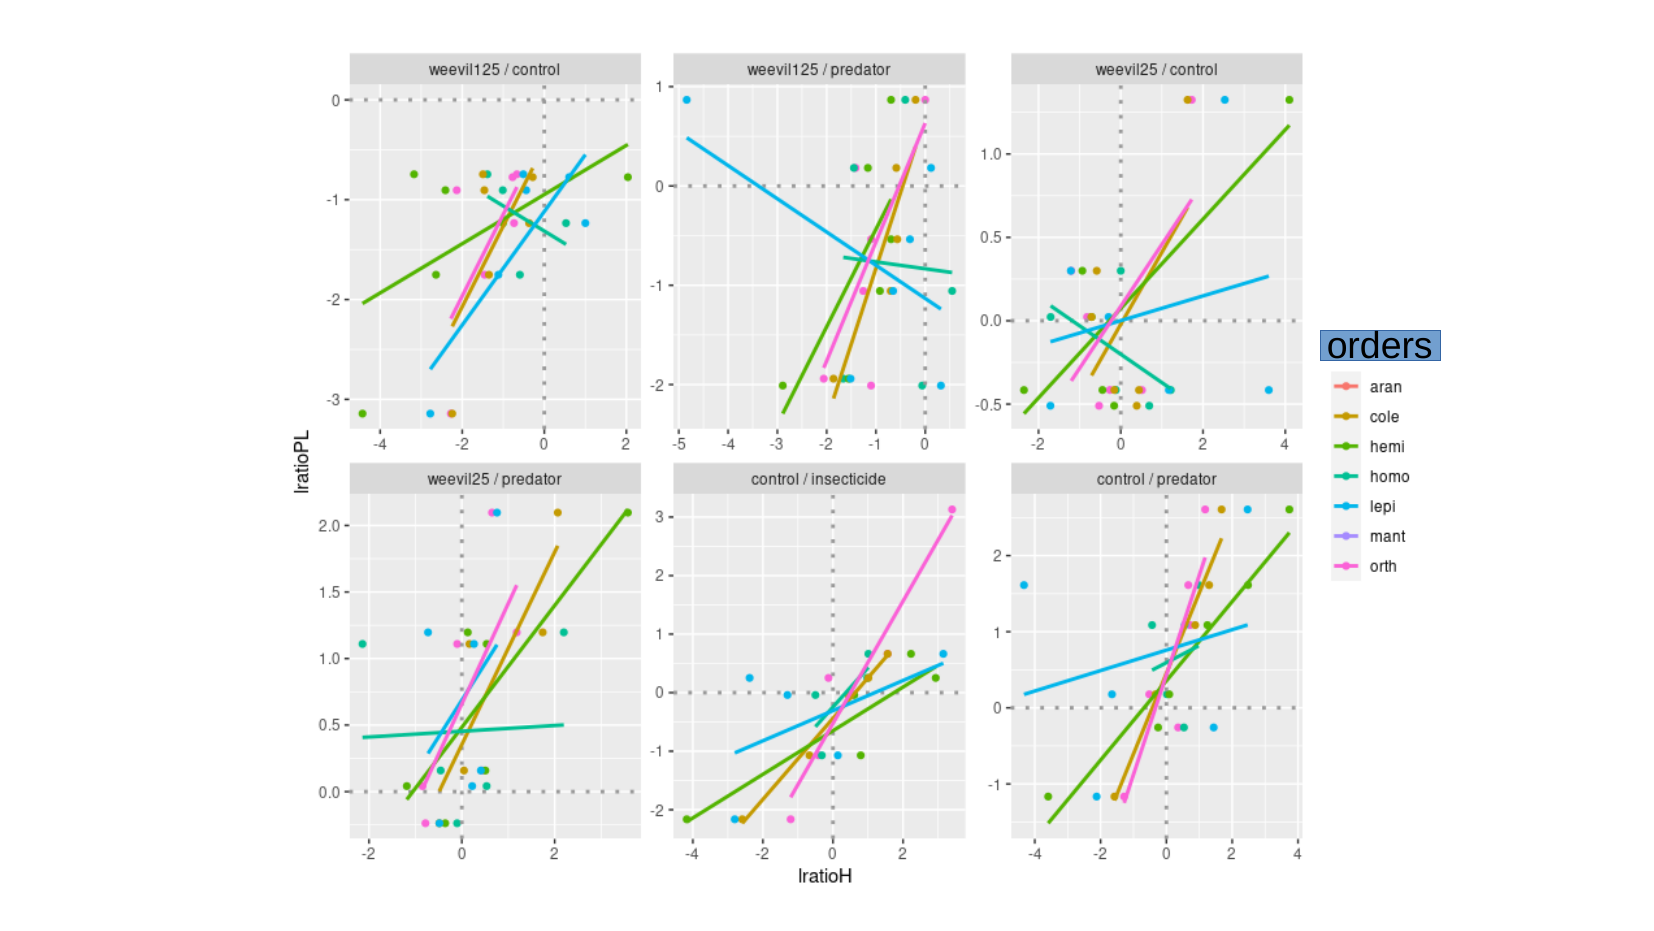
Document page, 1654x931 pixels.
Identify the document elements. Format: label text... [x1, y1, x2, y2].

text_box orders [1320, 330, 1441, 361]
picture [285, 44, 1430, 897]
